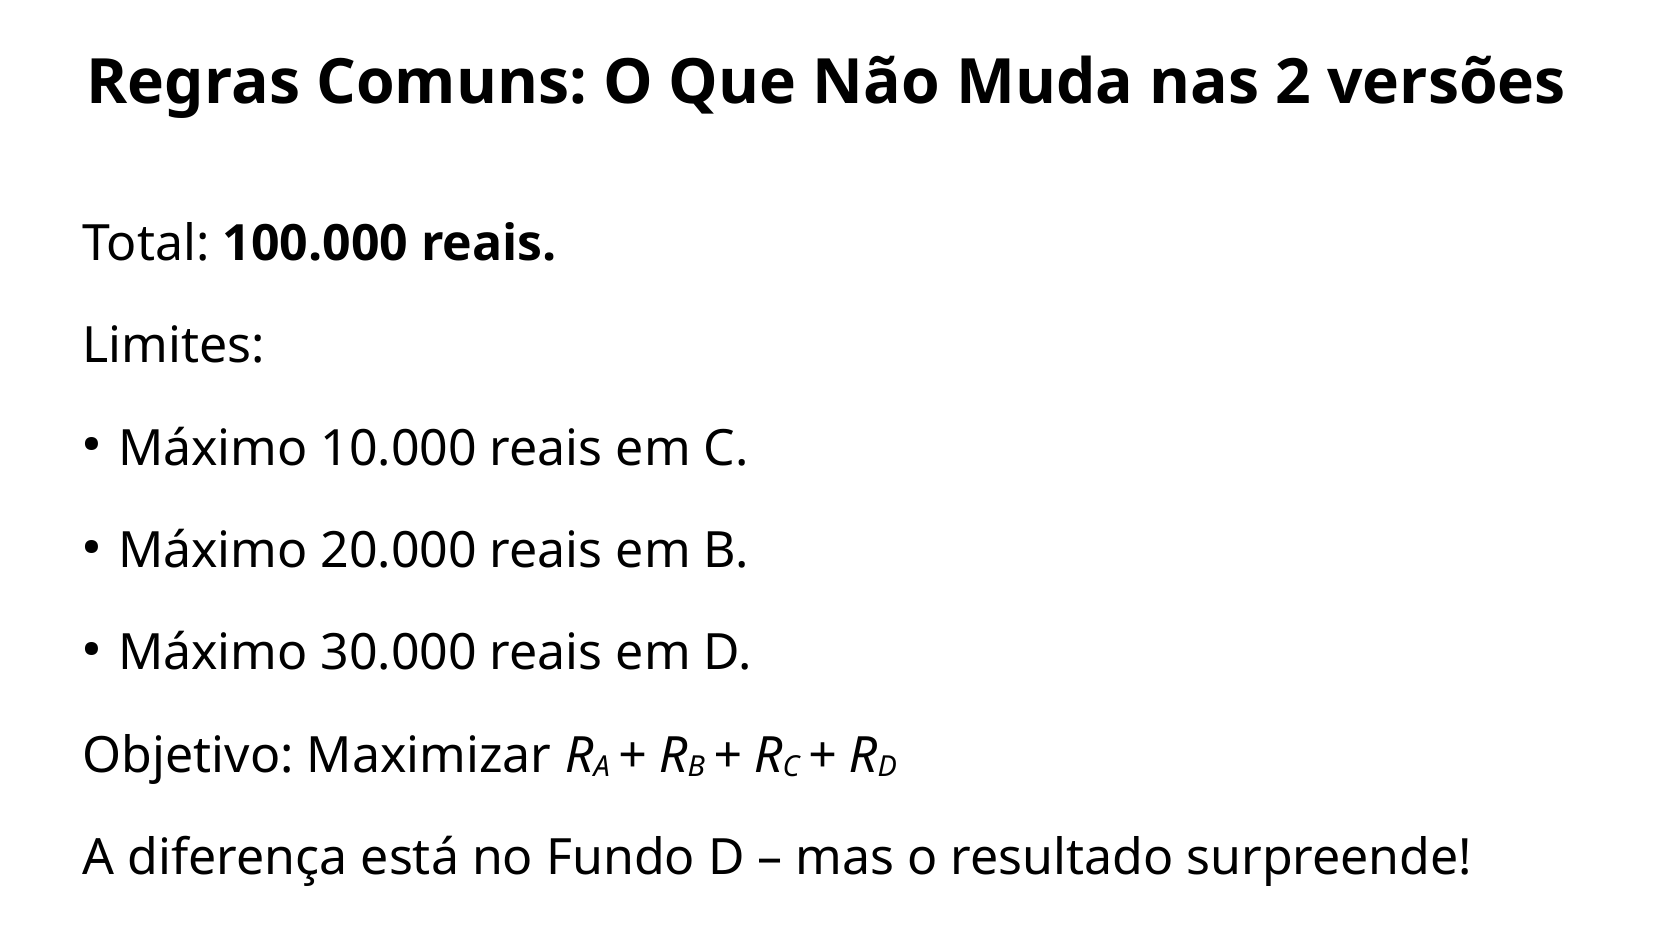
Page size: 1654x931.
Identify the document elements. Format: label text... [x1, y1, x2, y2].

subtitle Total: 100.000 reais. Limites: Máximo 10.000 reais em C. Máximo 20.000 reais em B. Máximo 30.000 reais em D. Objetivo: Maximizar RA + RB + RC + RD A diferença está no Fundo D – mas o resultado surpreende! [82, 172, 1571, 845]
title Regras Comuns: O Que Não Muda nas 2 versões [82, 37, 1571, 172]
